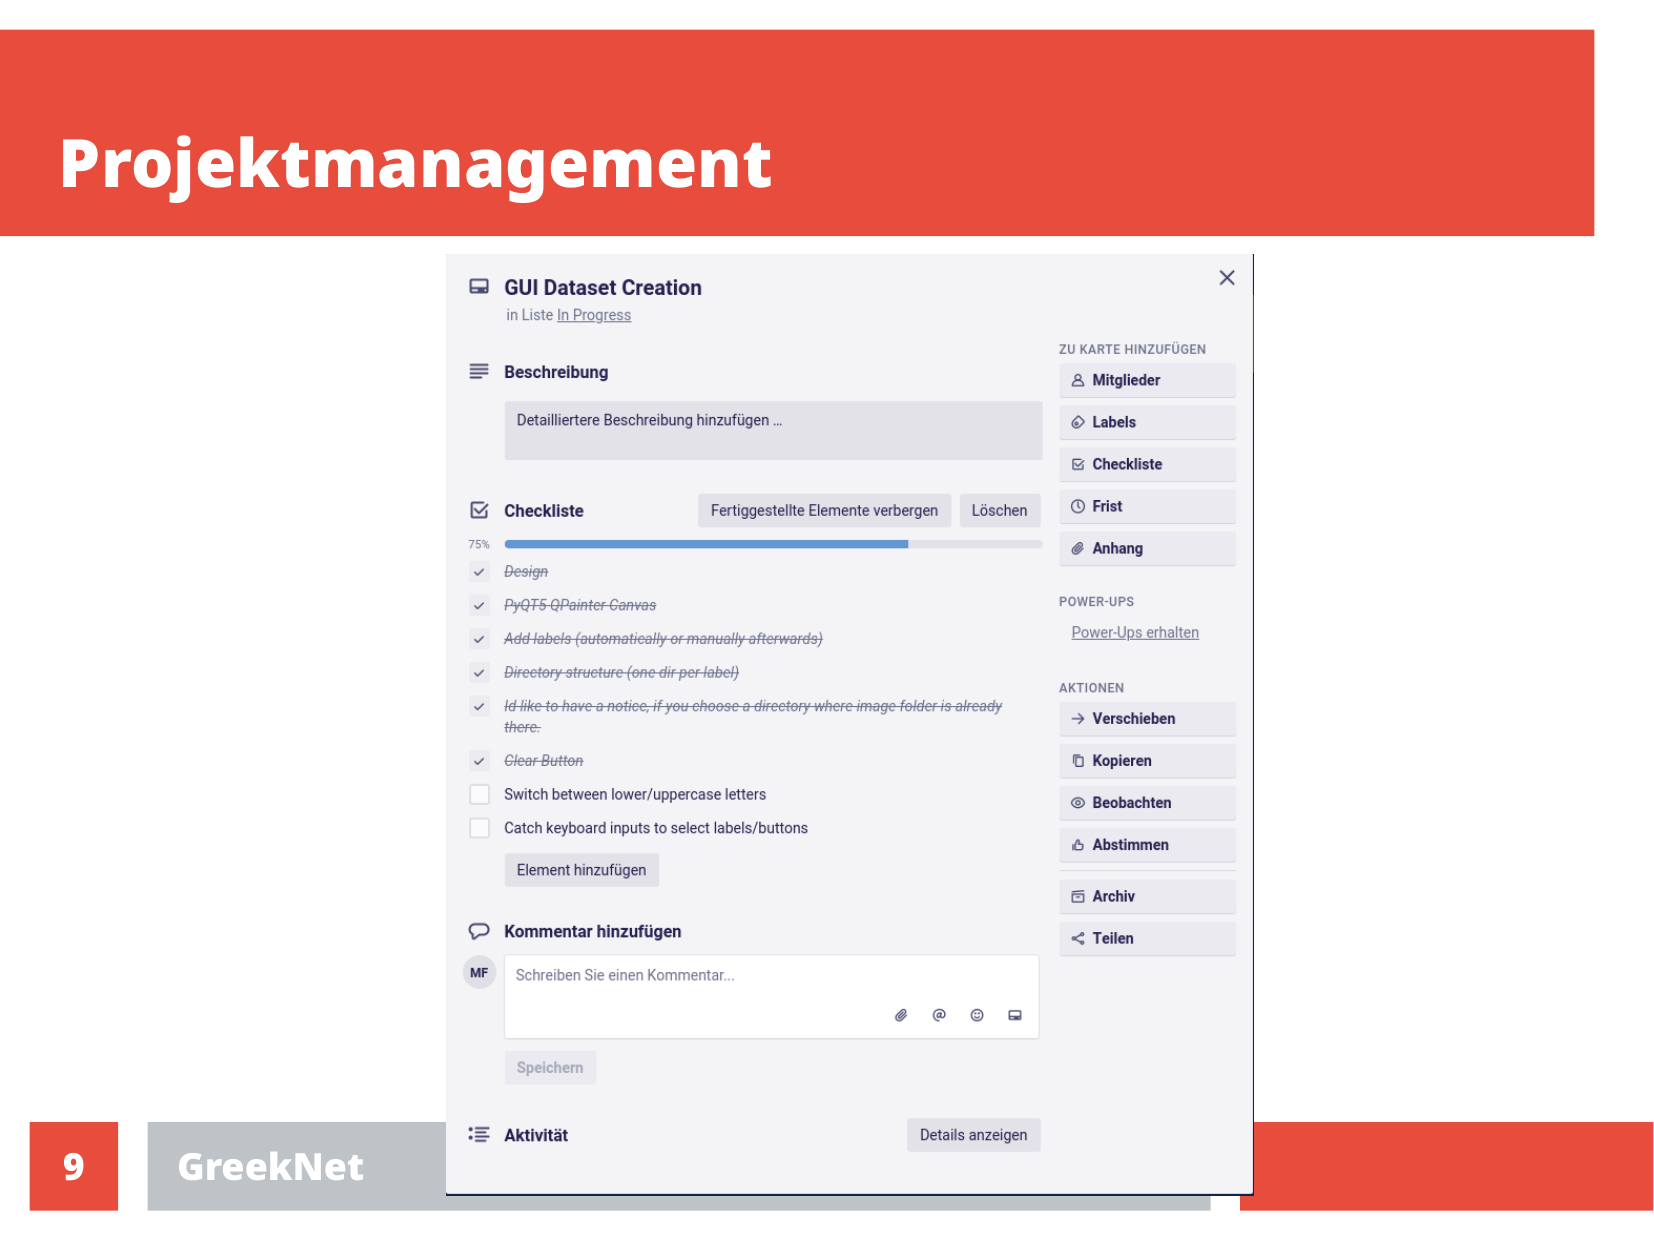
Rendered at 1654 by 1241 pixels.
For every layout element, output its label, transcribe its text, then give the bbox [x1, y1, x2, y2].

picture [446, 254, 1254, 1196]
title Projektmanagement [59, 59, 1595, 207]
